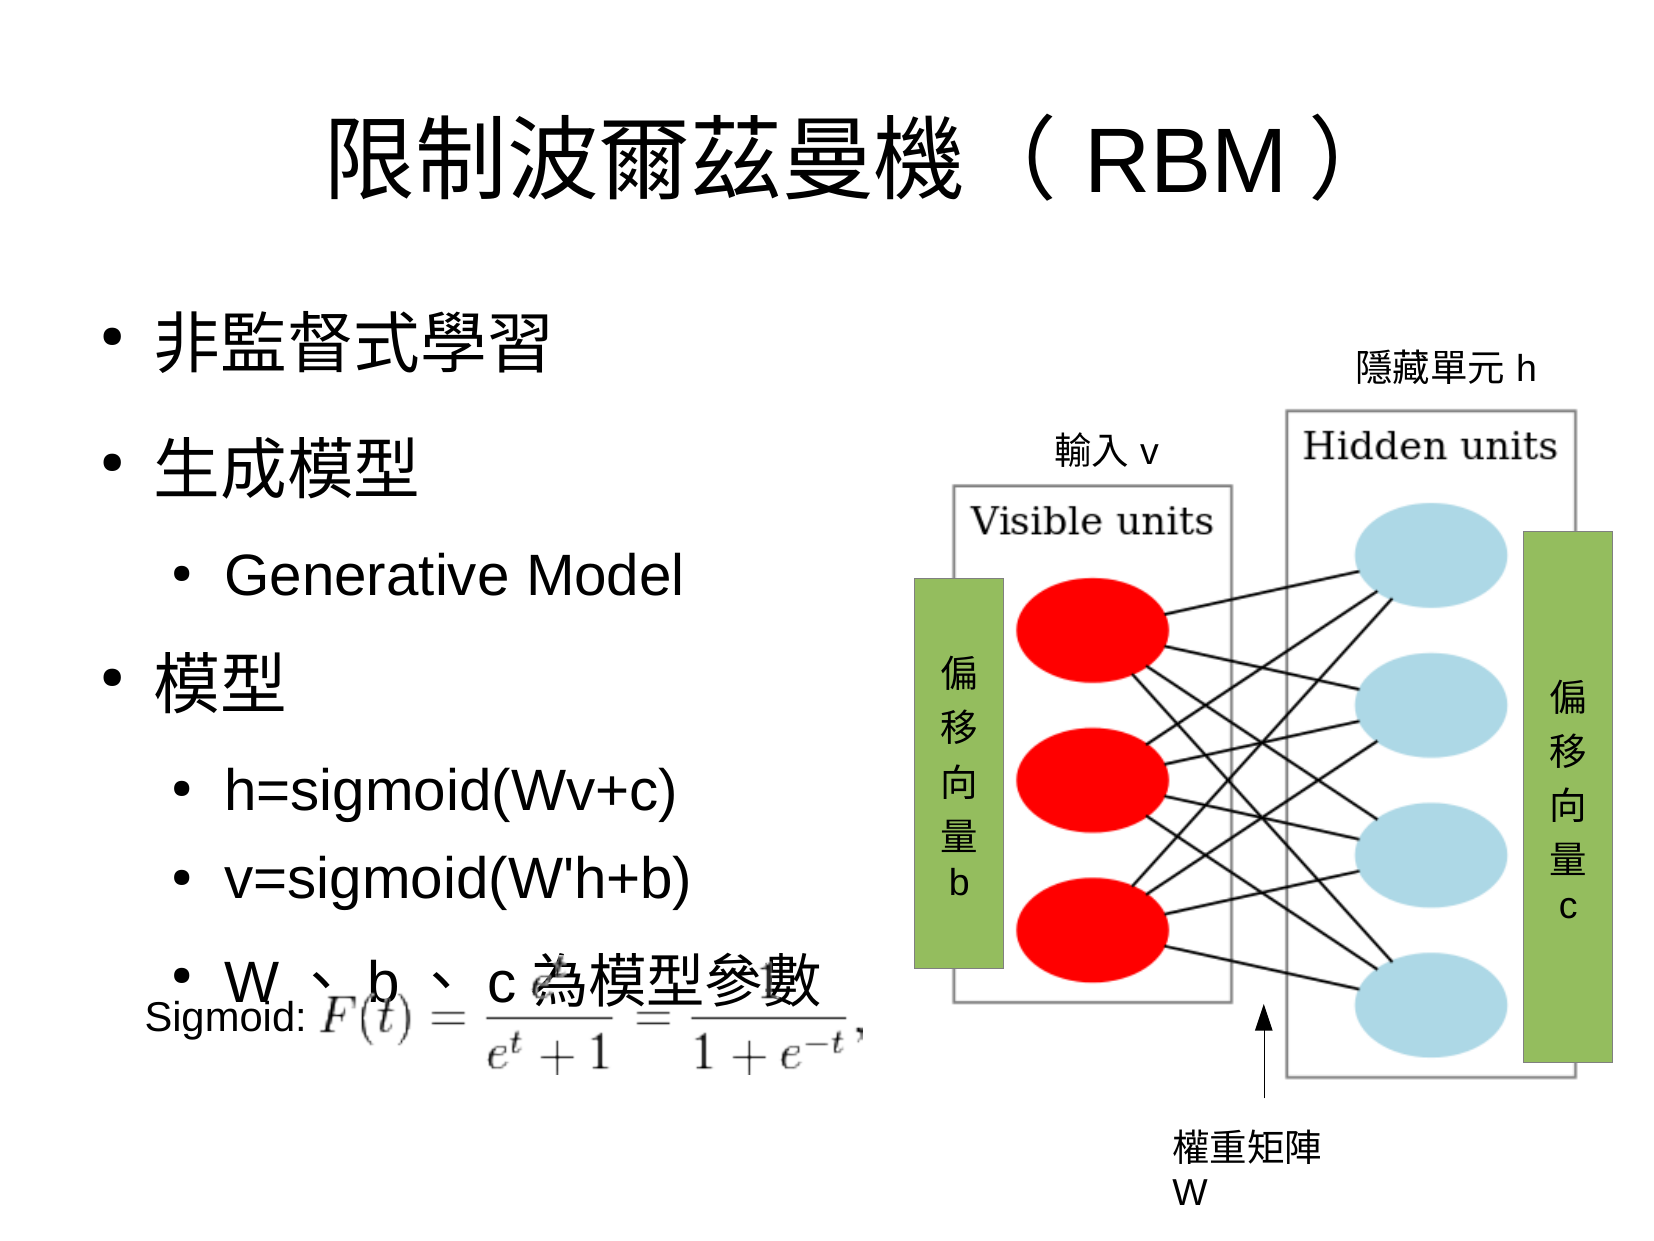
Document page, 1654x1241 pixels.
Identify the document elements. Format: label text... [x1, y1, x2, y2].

text_box 偏 移 向 量 b [914, 578, 1004, 969]
text_box 權重矩陣W [1157, 1110, 1381, 1211]
text_box Sigmoid: [129, 986, 322, 1048]
text_box 輸入v [1039, 413, 1172, 472]
text_box 偏 移 向 量 c [1523, 531, 1613, 1063]
picture [318, 955, 863, 1075]
text_box 隱藏單元h [1340, 330, 1550, 389]
list 非監督式學習 生成模型 Generative Model 模型 h=sigmoid(Wv+c) v=sigmoid(W'h+b) W、b、c為模型參數 [82, 290, 922, 1109]
title 限制波爾茲曼機（RBM） [82, 49, 1571, 257]
picture [921, 378, 1609, 1111]
